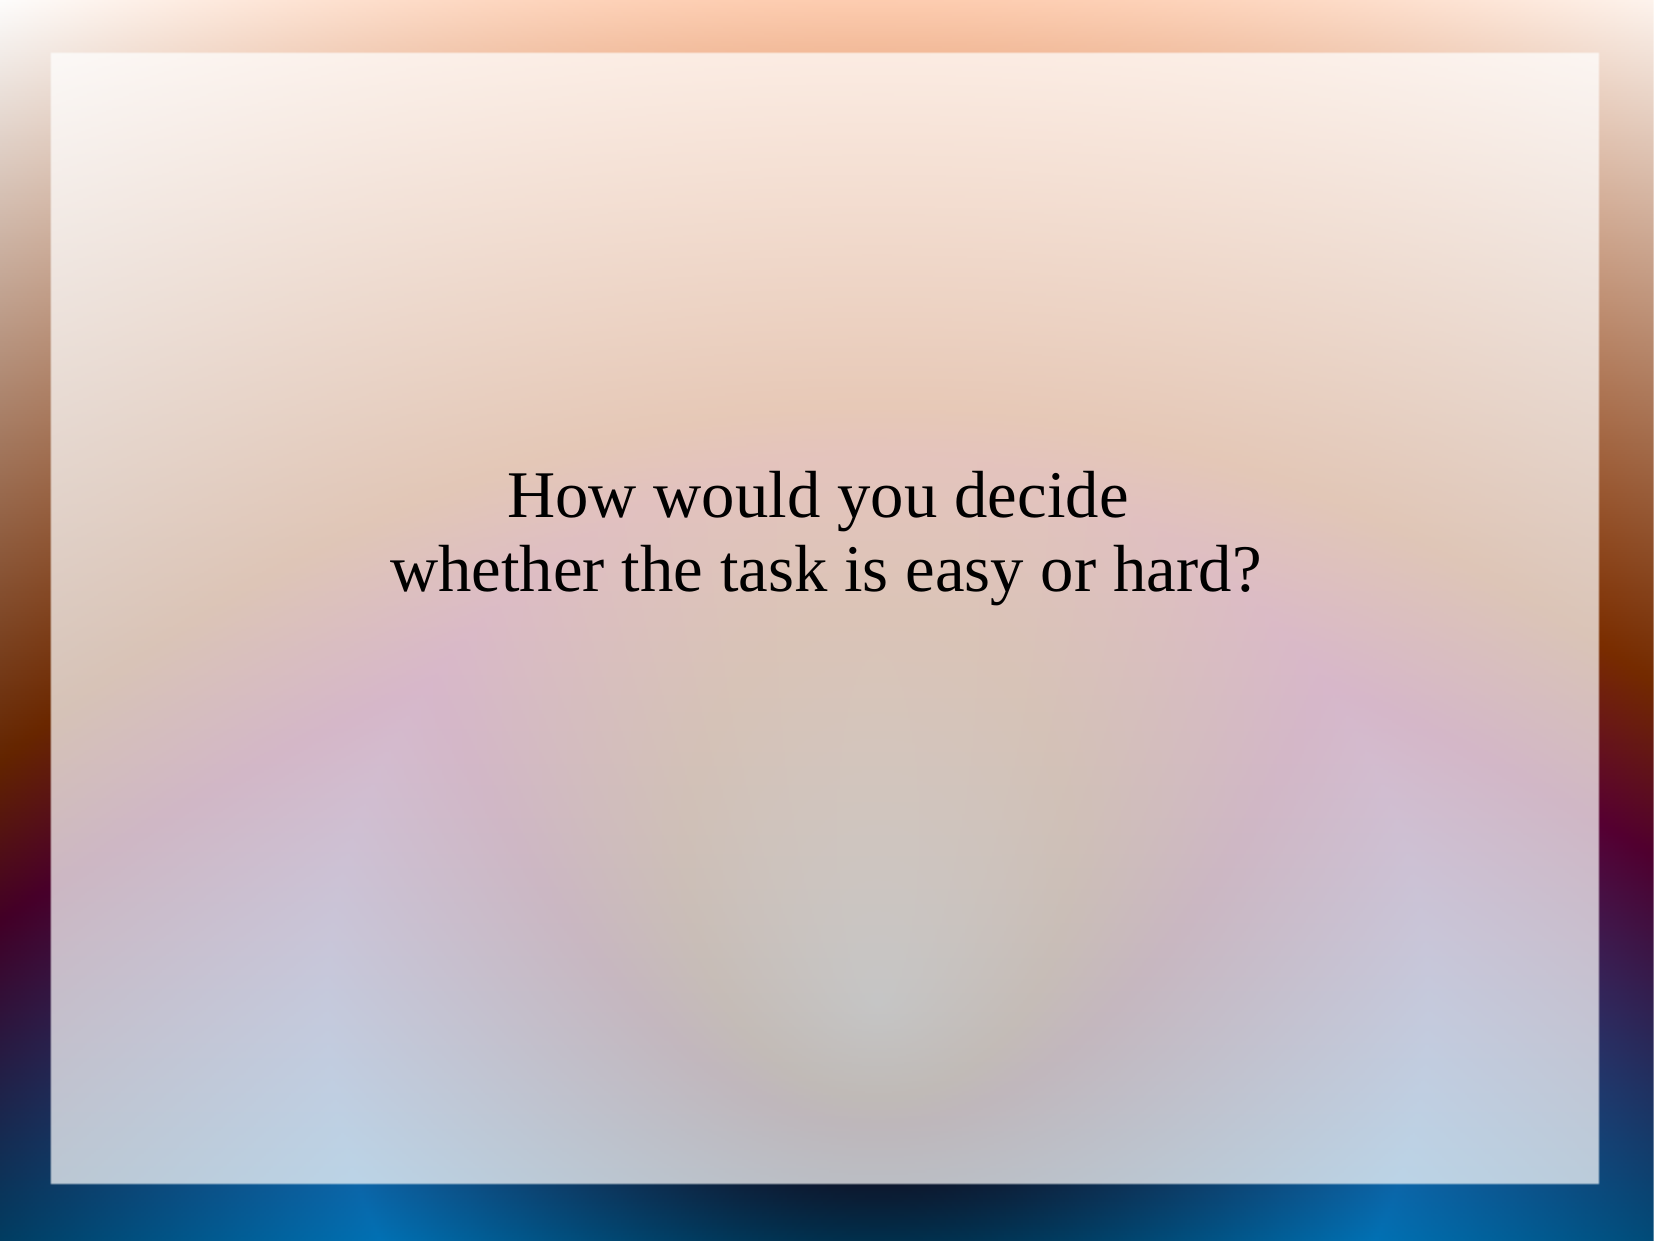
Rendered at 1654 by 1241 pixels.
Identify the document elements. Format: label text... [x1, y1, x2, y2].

subtitle How would you decide whether the task is easy or hard? [82, 55, 1571, 1010]
picture [0, 0, 1654, 1241]
